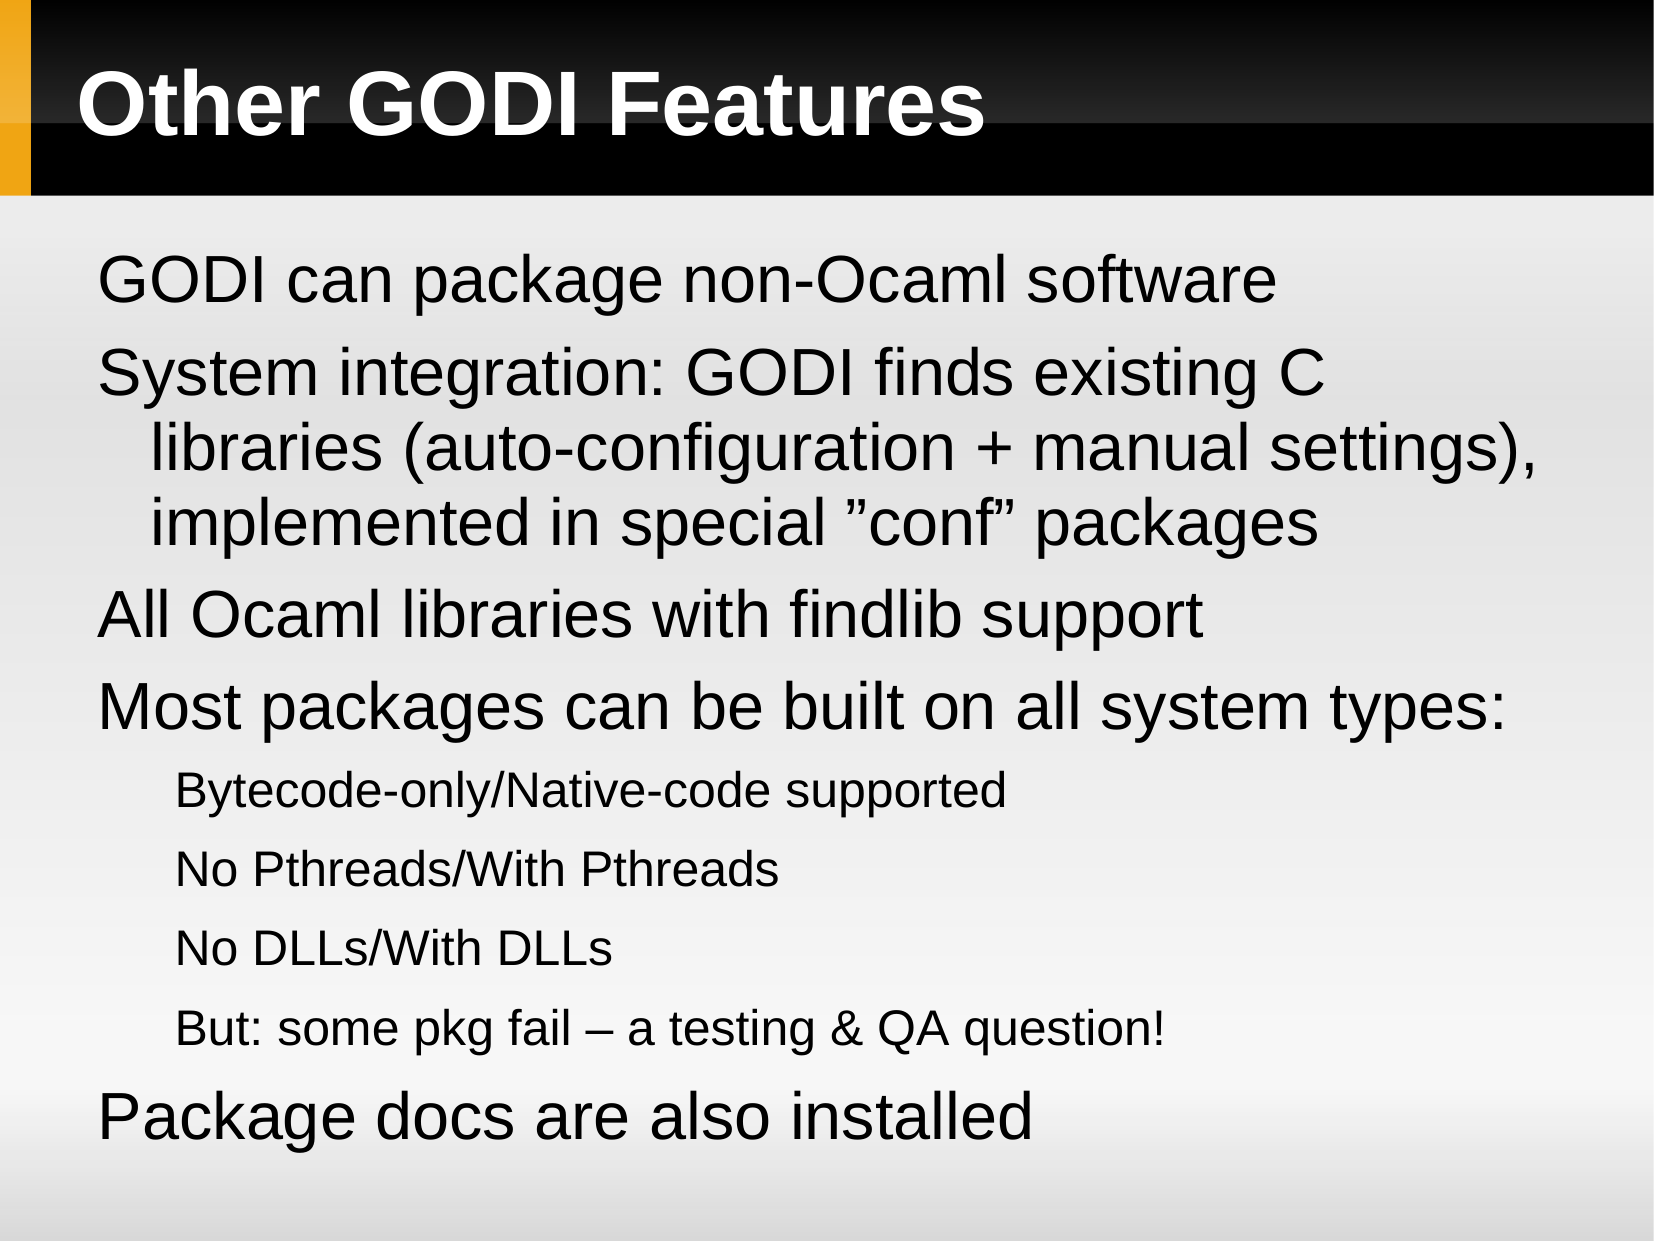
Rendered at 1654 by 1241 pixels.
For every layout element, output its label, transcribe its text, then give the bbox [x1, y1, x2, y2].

picture [0, 0, 1654, 1241]
list GODI can package non-Ocaml software System integration: GODI finds existing C libraries (auto-configuration + manual settings), implemented in special ”conf” packages All Ocaml libraries with findlib support Most packages can be built on all system types: Bytecode-only/Native-code supported No Pthreads/With Pthreads No DLLs/With DLLs But: some pkg fail – a testing & QA question! Package docs are also installed [80, 242, 1569, 1151]
title Other GODI Features [76, 0, 1565, 208]
